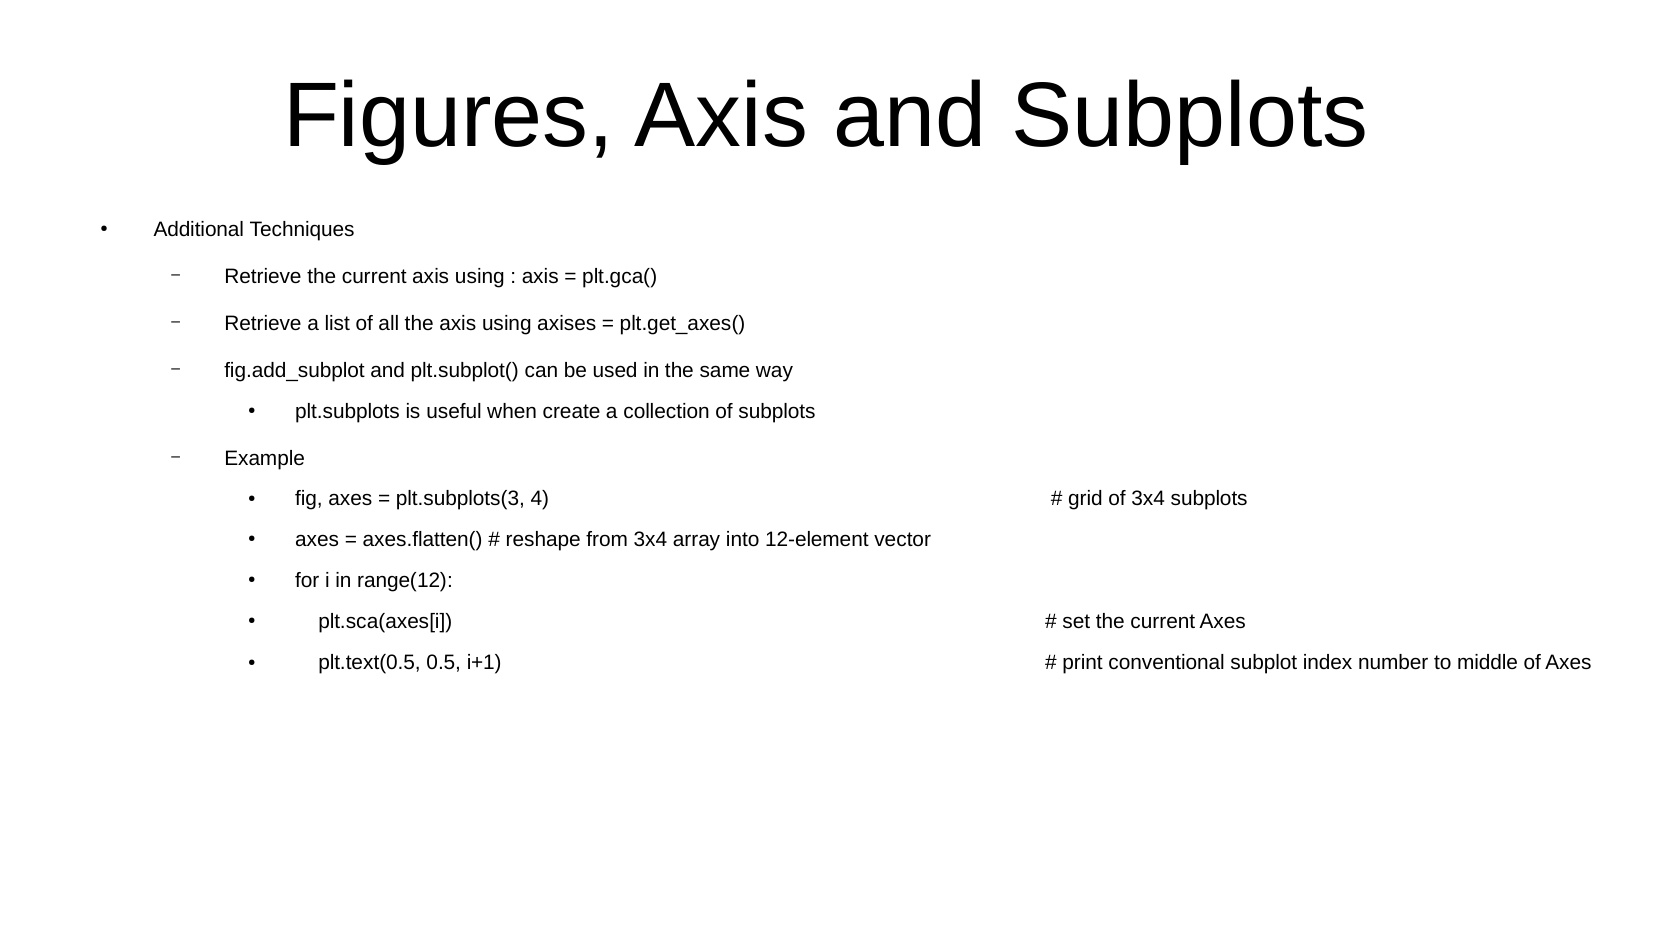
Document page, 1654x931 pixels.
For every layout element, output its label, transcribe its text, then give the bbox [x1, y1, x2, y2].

title Figures, Axis and Subplots [82, 37, 1571, 193]
list Additional Techniques Retrieve the current axis using : axis = plt.gca() Retrieve a list of all the axis using axises = plt.get_axes() fig.add_subplot and plt.subplot() can be used in the same way plt.subplots is useful when create a collection of subplots Example fig, axes = plt.subplots(3, 4) # grid of 3x4 subplots axes = axes.flatten() # reshape from 3x4 array into 12-element vector for i in range(12): plt.sca(axes[i]) # set the current Axes plt.text(0.5, 0.5, i+1) # print conventional subplot index number to middle of Axes [82, 217, 1621, 916]
